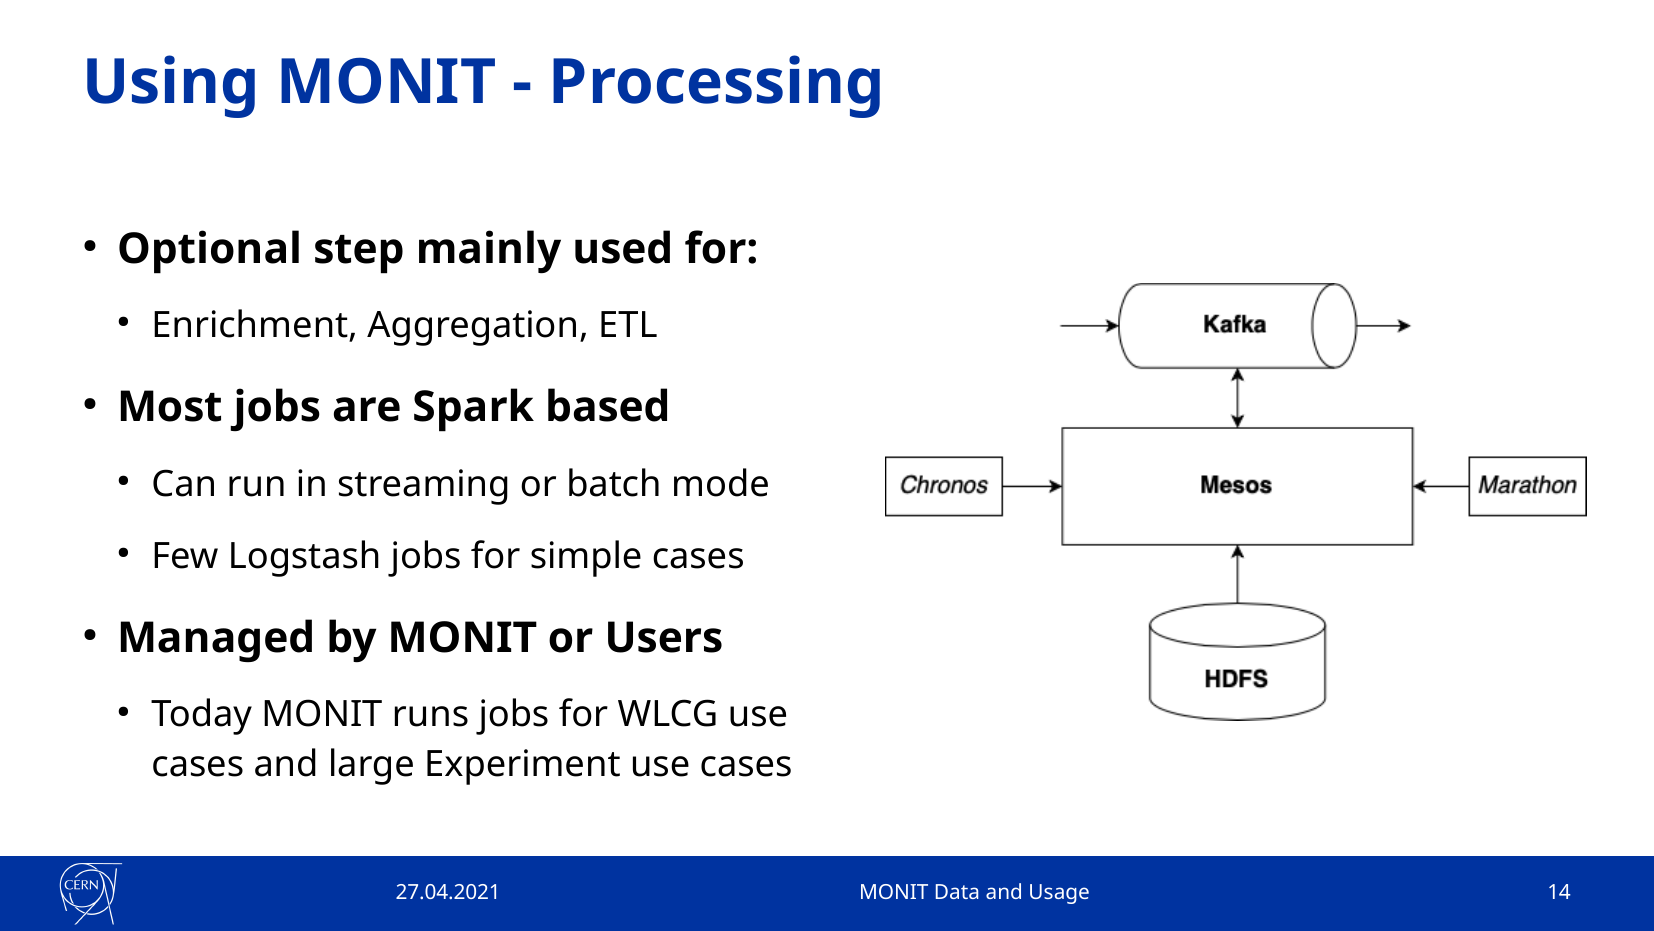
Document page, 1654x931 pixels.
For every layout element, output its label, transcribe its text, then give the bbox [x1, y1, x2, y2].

picture [885, 283, 1587, 721]
picture [56, 859, 127, 928]
title Using MONIT - Processing [82, 37, 1571, 193]
list Optional step mainly used for: Enrichment, Aggregation, ETL Most jobs are Spark based Can run in streaming or batch mode Few Logstash jobs for simple cases Managed by MONIT or Users Today MONIT runs jobs for WLCG use cases and large Experiment use cases [82, 217, 809, 827]
